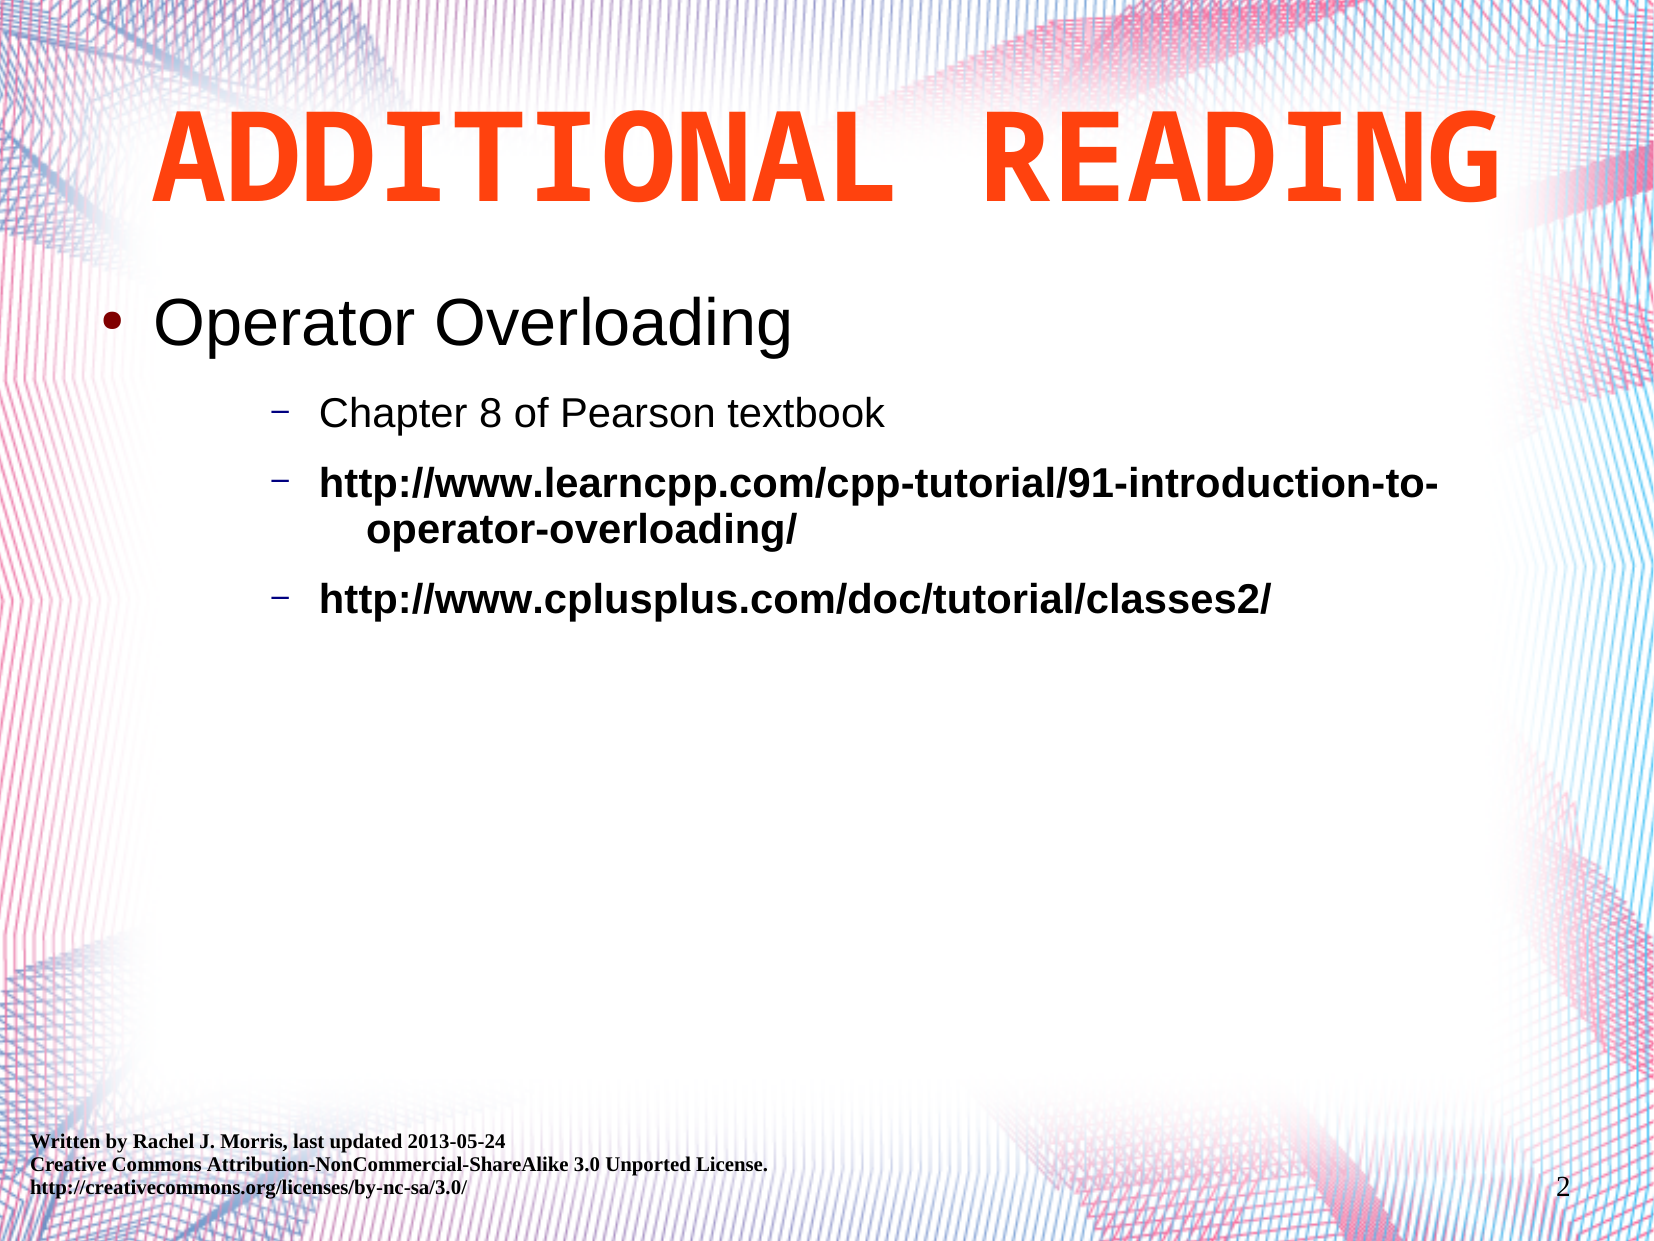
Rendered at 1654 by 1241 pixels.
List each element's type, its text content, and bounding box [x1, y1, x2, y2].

list Operator Overloading Chapter 8 of Pearson textbook http://www.learncpp.com/cpp-tutorial/91-introduction-to-operator-overloading/ http://www.cplusplus.com/doc/tutorial/classes2/ [82, 285, 1571, 955]
picture [0, 0, 1654, 1241]
title ADDITIONAL READING [82, 49, 1571, 257]
